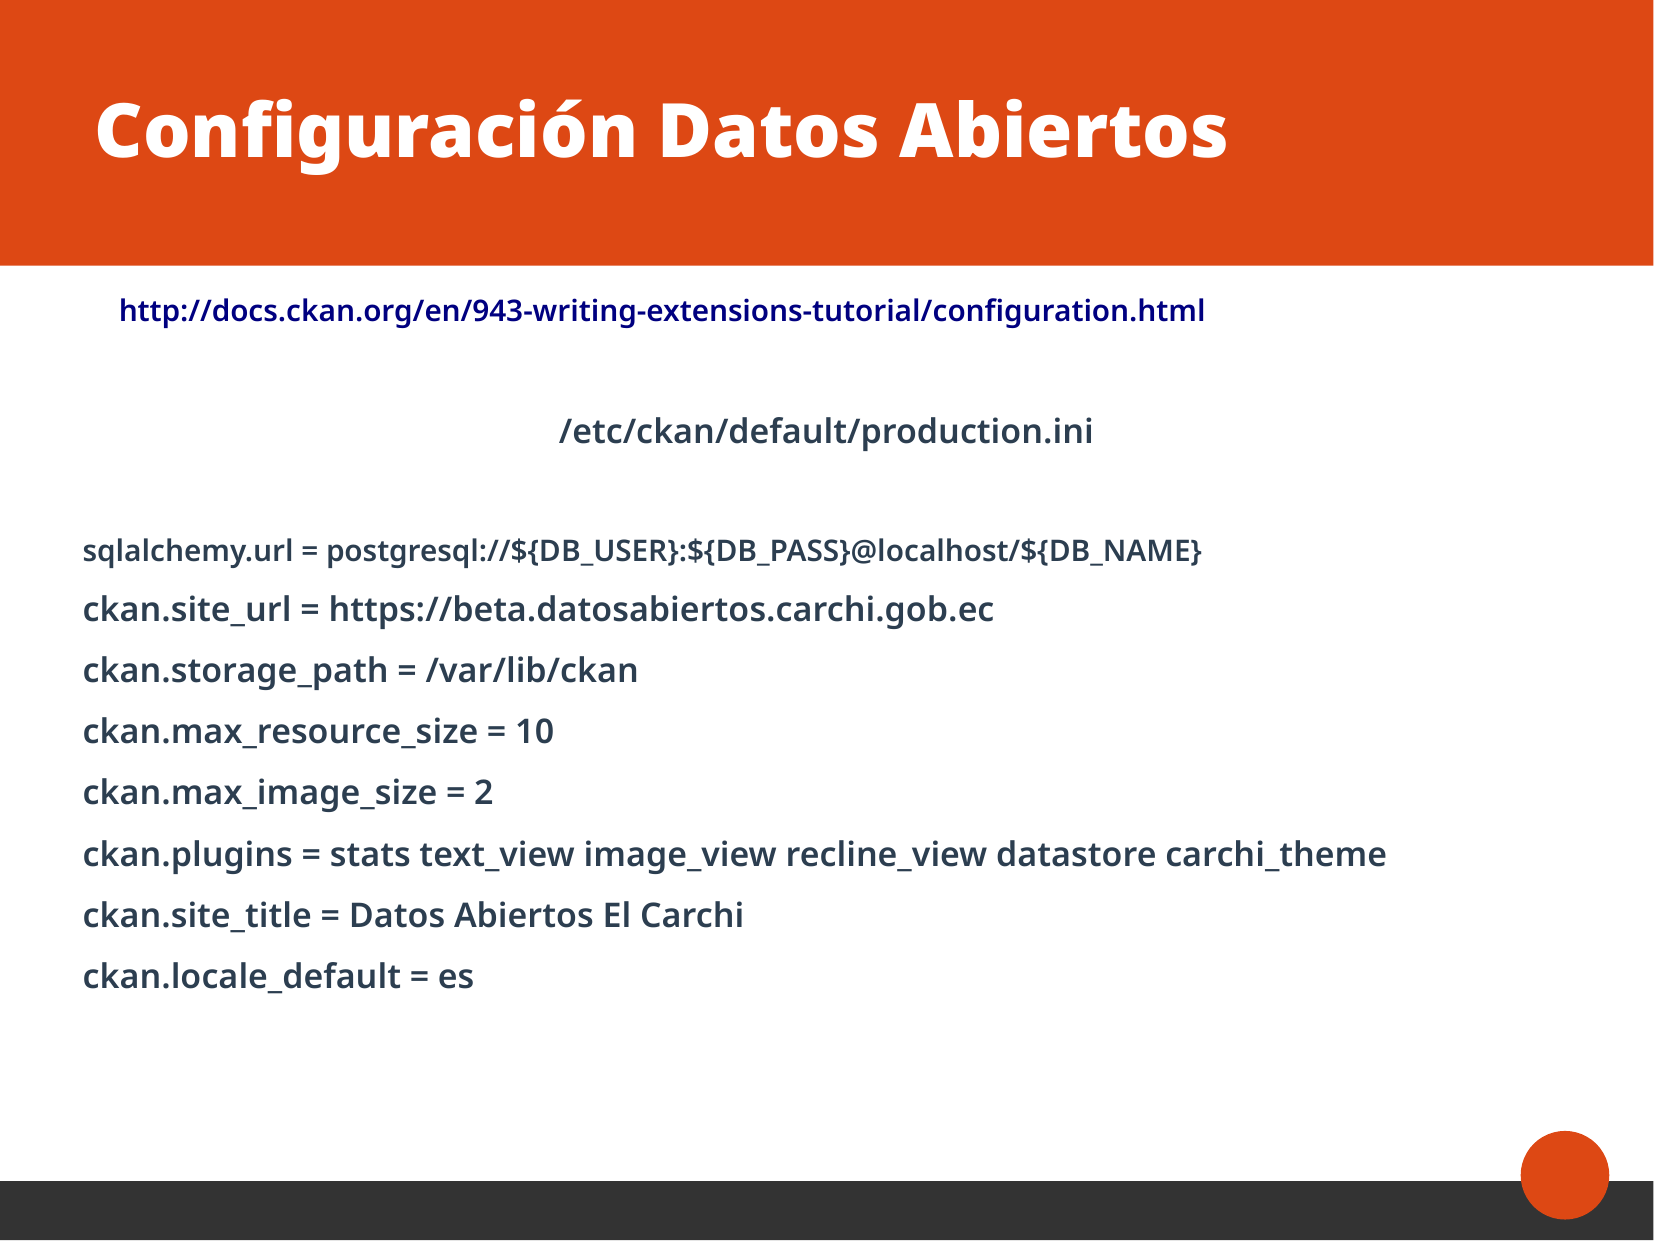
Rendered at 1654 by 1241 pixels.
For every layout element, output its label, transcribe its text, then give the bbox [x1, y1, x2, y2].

title Configuración Datos Abiertos [59, 49, 1595, 207]
list http://docs.ckan.org/en/943-writing-extensions-tutorial/configuration.html /etc/ckan/default/production.ini sqlalchemy.url = postgresql://${DB_USER}:${DB_PASS}@localhost/${DB_NAME} ckan.site_url = https://beta.datosabiertos.carchi.gob.ec ckan.storage_path = /var/lib/ckan ckan.max_resource_size = 10 ckan.max_image_size = 2 ckan.plugins = stats text_view image_view recline_view datastore carchi_theme ckan.site_title = Datos Abiertos El Carchi ckan.locale_default = es [82, 290, 1571, 1010]
